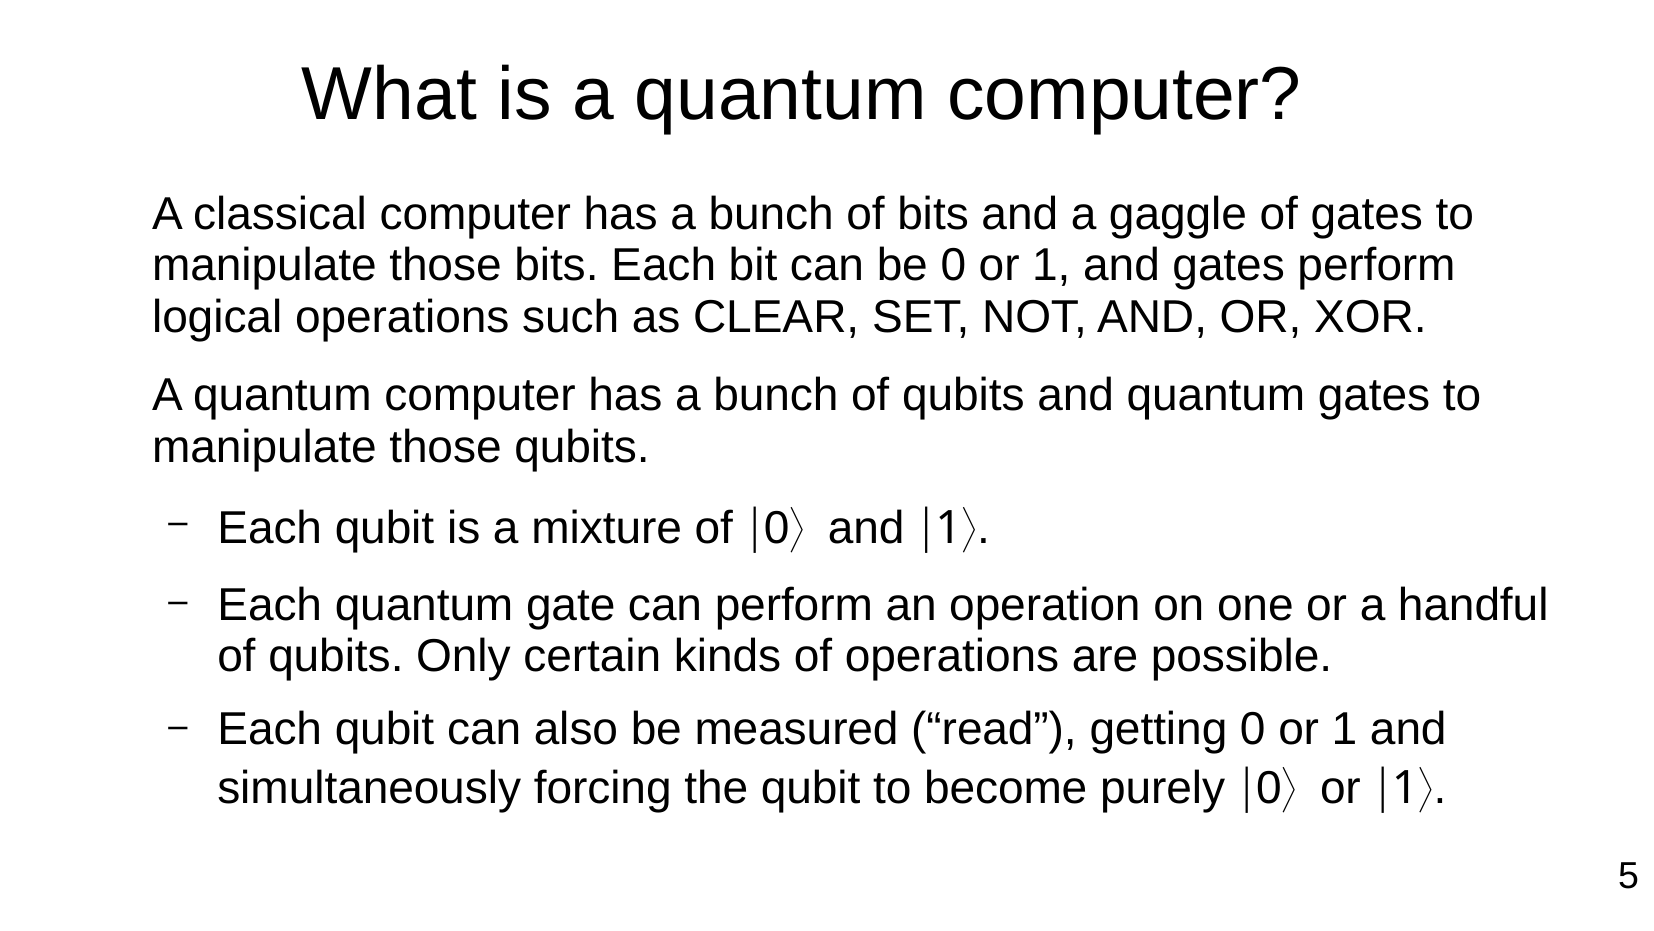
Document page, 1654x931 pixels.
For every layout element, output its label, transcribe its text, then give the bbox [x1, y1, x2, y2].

title What is a quantum computer? [82, 37, 1571, 151]
list A classical computer has a bunch of bits and a gaggle of gates to manipulate those bits. Each bit can be 0 or 1, and gates perform logical operations such as CLEAR, SET, NOT, AND, OR, XOR. A quantum computer has a bunch of qubits and quantum gates to manipulate those qubits. Each qubit is a mixture of |0 and |1. Each quantum gate can perform an operation on one or a handful of qubits. Only certain kinds of operations are possible. Each qubit can also be measured (“read”), getting 0 or 1 and simultaneously forcing the qubit to become purely |0 or |1. [86, 187, 1575, 826]
